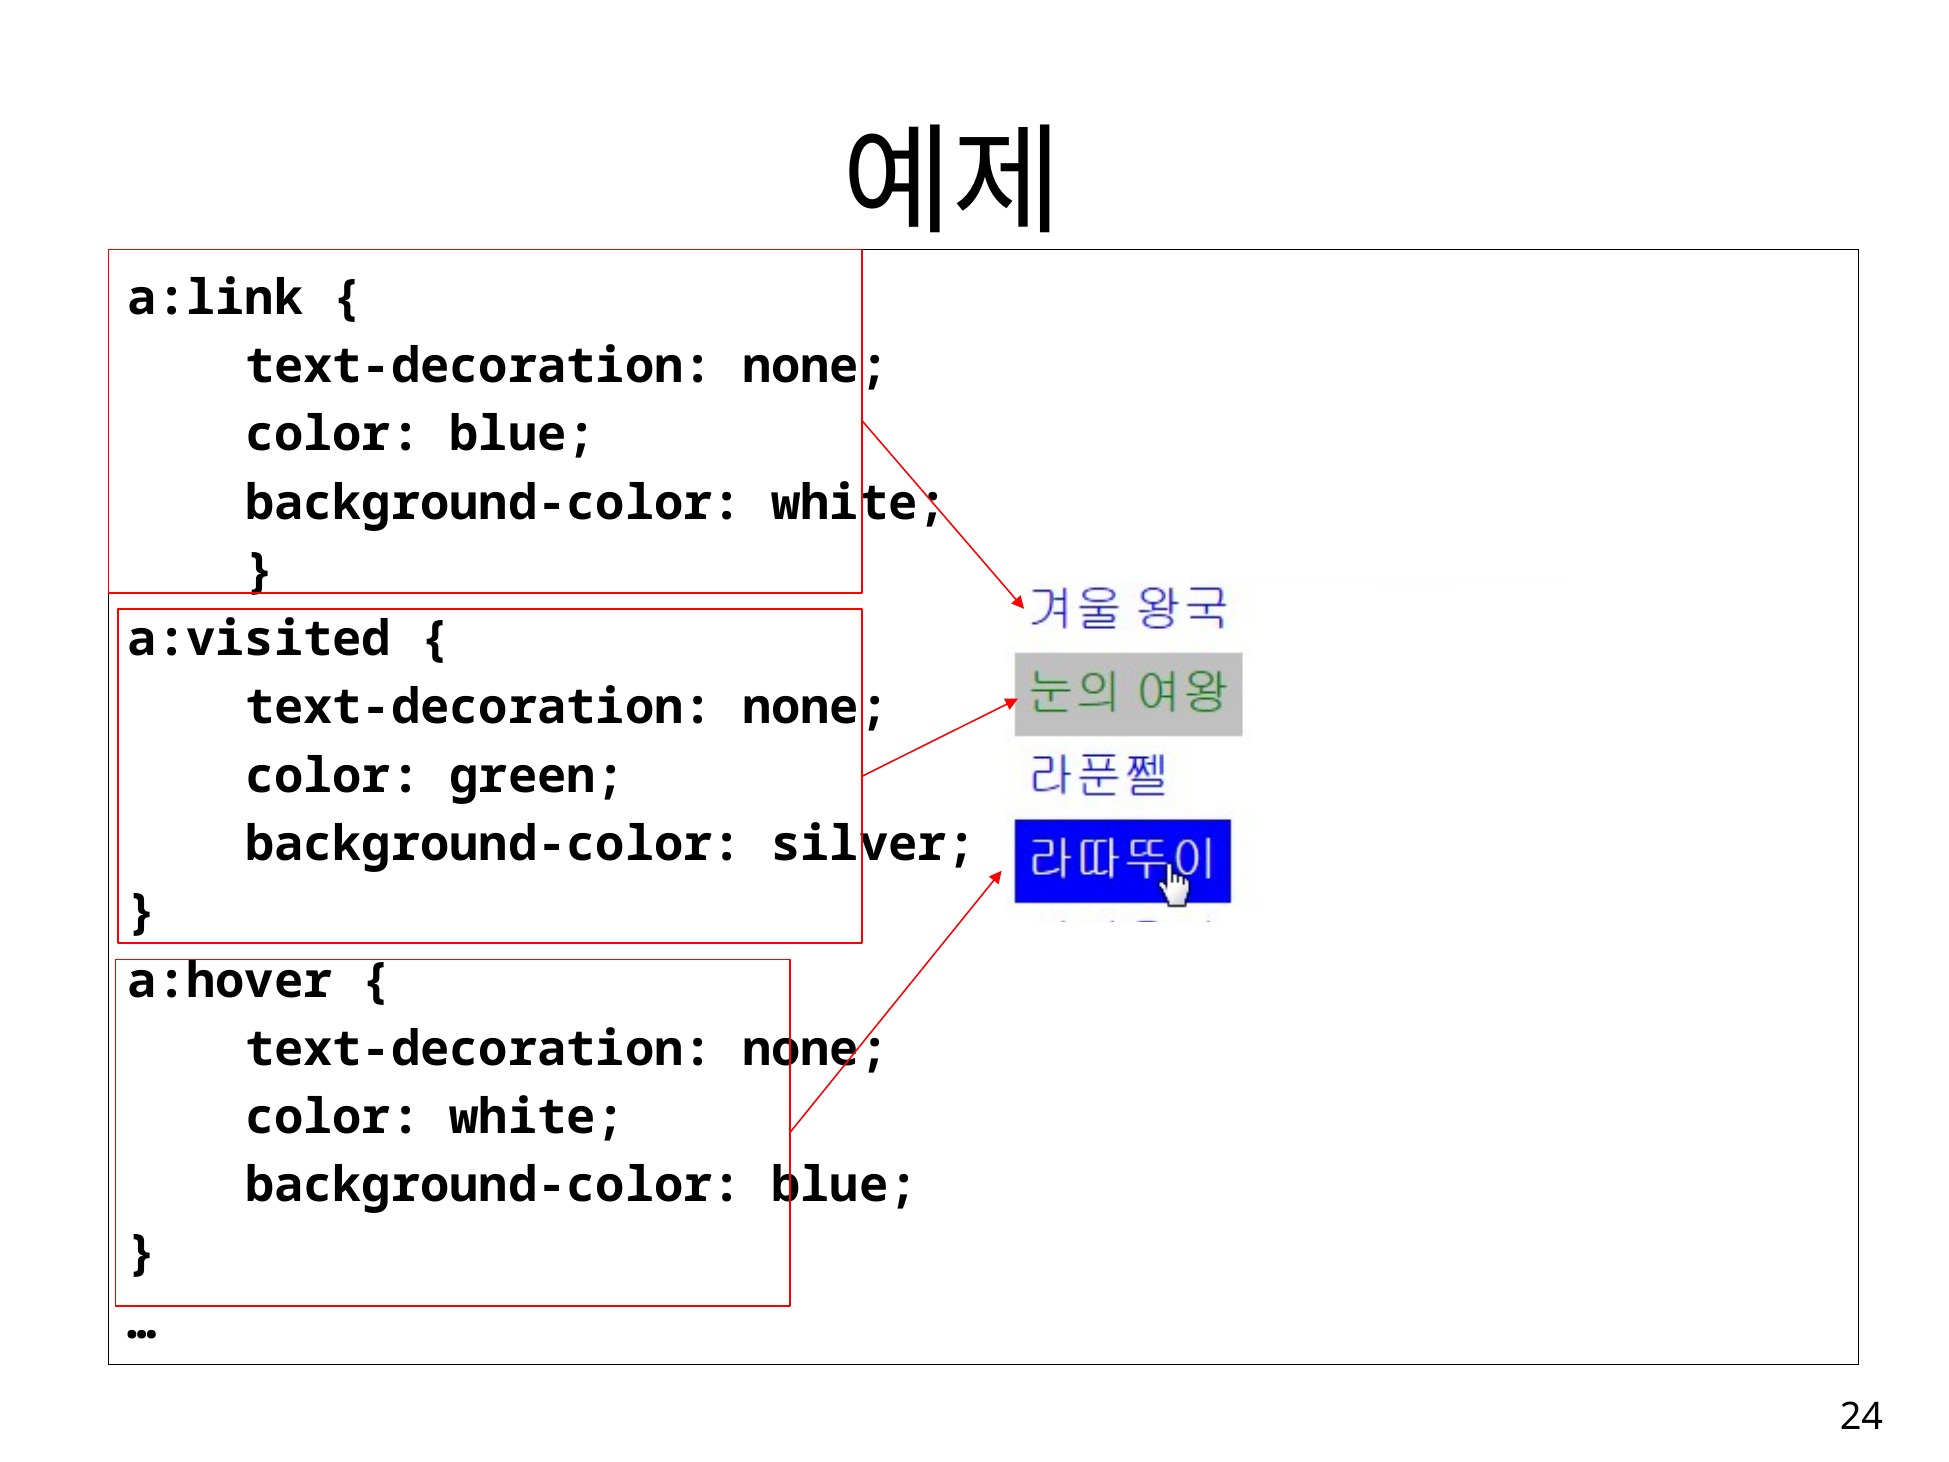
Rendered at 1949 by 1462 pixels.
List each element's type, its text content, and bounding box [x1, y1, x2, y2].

text_box a:link { text-decoration: none; color: blue; background-color: white; } a:visited { text-decoration: none; color: green; background-color: silver; } a:hover { text-decoration: none; color: white; background-color: blue; } … [119, 610, 861, 942]
text_box a:link { text-decoration: none; color: blue; background-color: white; } a:visited { text-decoration: none; color: green; background-color: silver; } a:hover { text-decoration: none; color: white; background-color: blue; } … [109, 250, 861, 592]
title 예제 [156, 92, 1749, 255]
text_box [862, 421, 1025, 609]
slide_number <숫자> [1496, 1372, 1899, 1462]
picture [1001, 576, 1573, 922]
title 예제 [156, 250, 861, 255]
text_box a:link { text-decoration: none; color: blue; background-color: white; } a:visited { text-decoration: none; color: green; background-color: silver; } a:hover { text-decoration: none; color: white; background-color: blue; } … [108, 249, 1859, 1365]
text_box a:link { text-decoration: none; color: blue; background-color: white; } a:visited { text-decoration: none; color: green; background-color: silver; } a:hover { text-decoration: none; color: white; background-color: blue; } … [116, 960, 789, 1305]
text_box [789, 870, 1002, 1133]
text_box [862, 698, 1018, 777]
